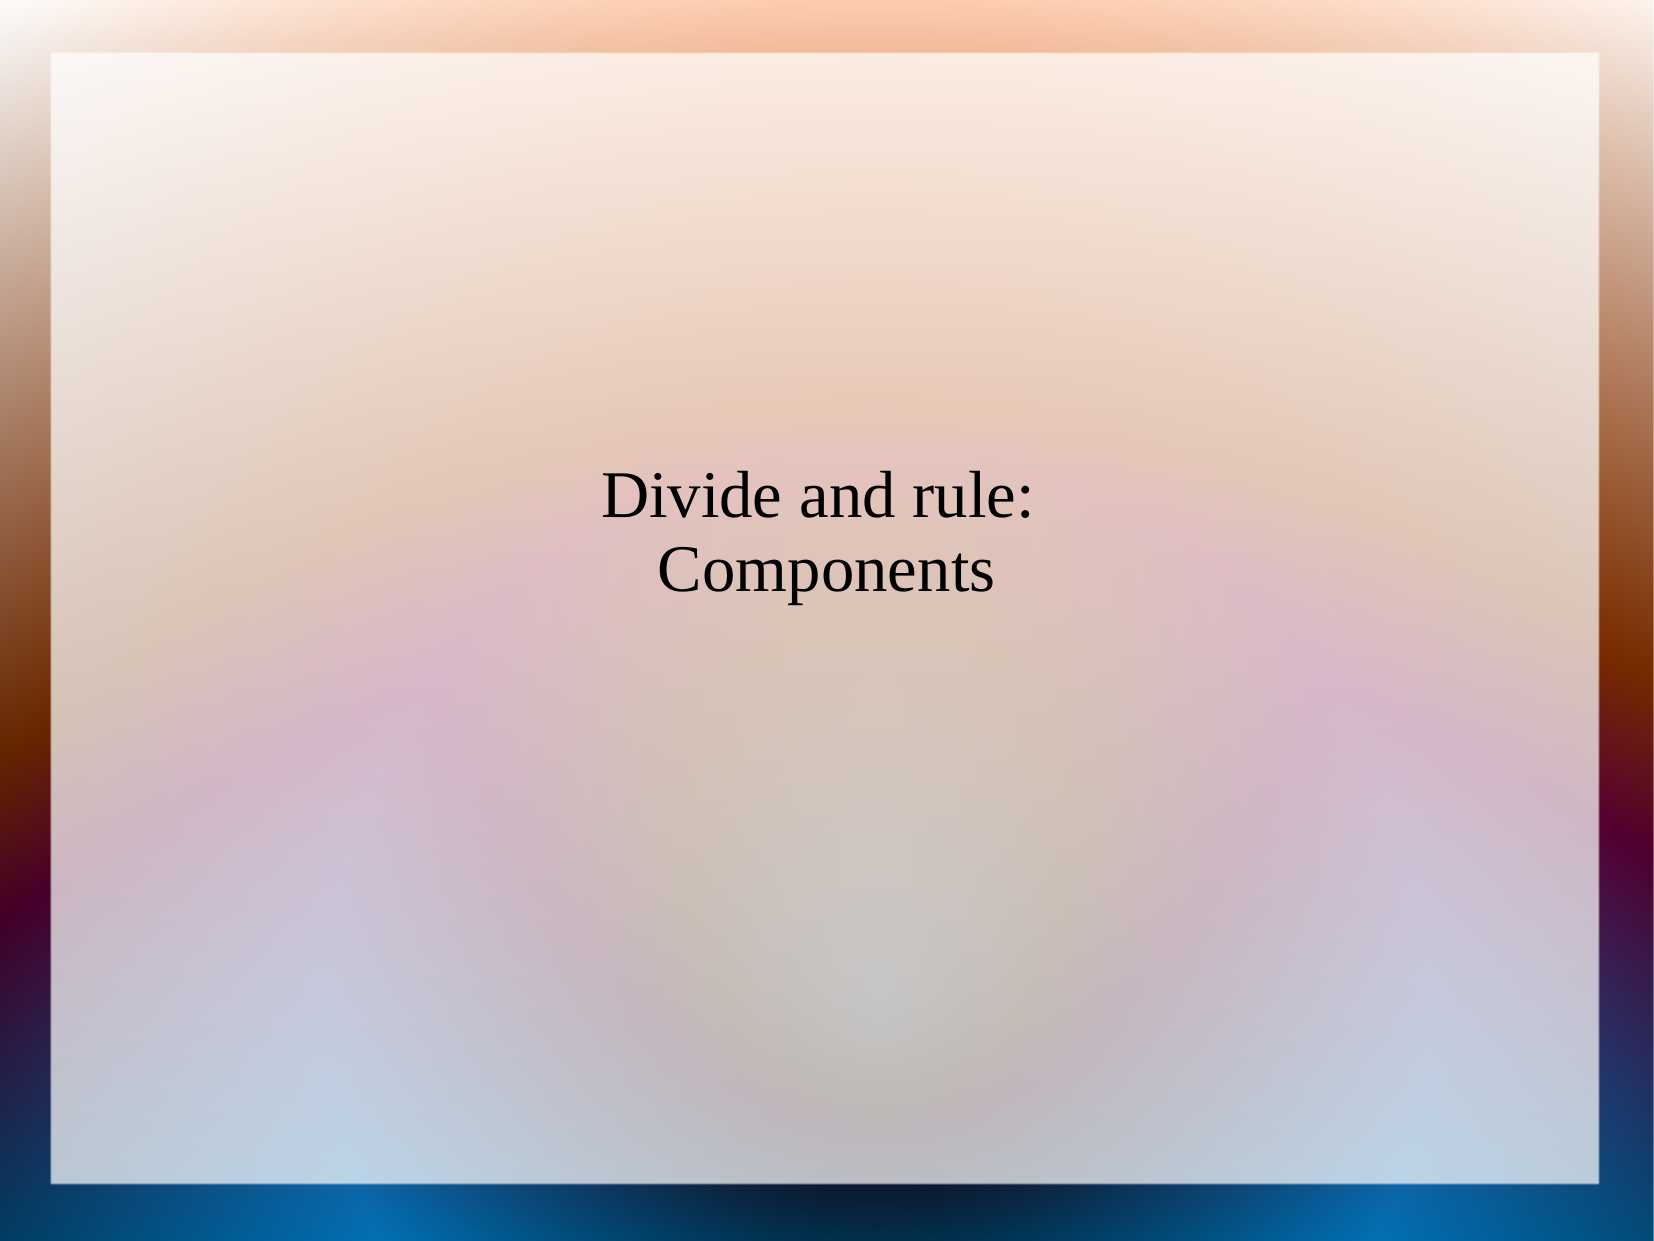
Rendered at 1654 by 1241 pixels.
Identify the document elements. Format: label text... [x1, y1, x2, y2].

picture [0, 0, 1654, 1241]
subtitle Divide and rule: Components [82, 55, 1571, 1010]
